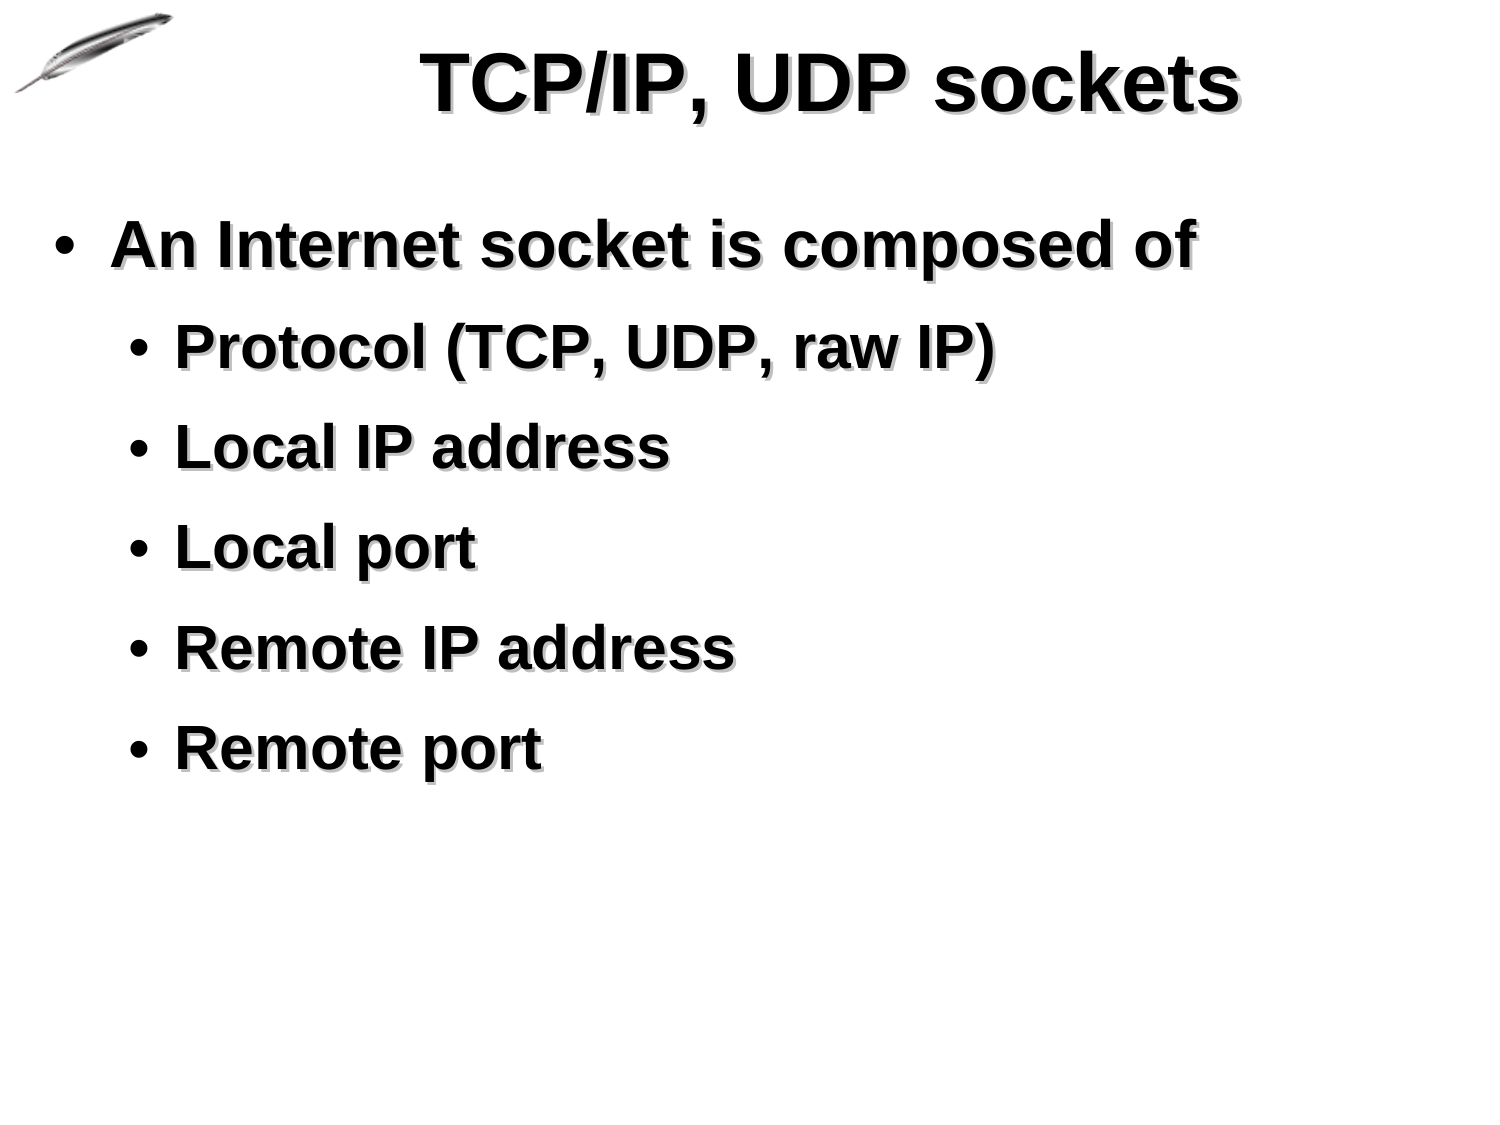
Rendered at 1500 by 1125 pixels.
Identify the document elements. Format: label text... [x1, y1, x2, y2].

list An Internet socket is composed of Protocol (TCP, UDP, raw IP) Local IP address Local port Remote IP address Remote port [53, 207, 1447, 1084]
picture [11, 11, 179, 95]
title TCP/IP, UDP sockets [419, 0, 1459, 176]
